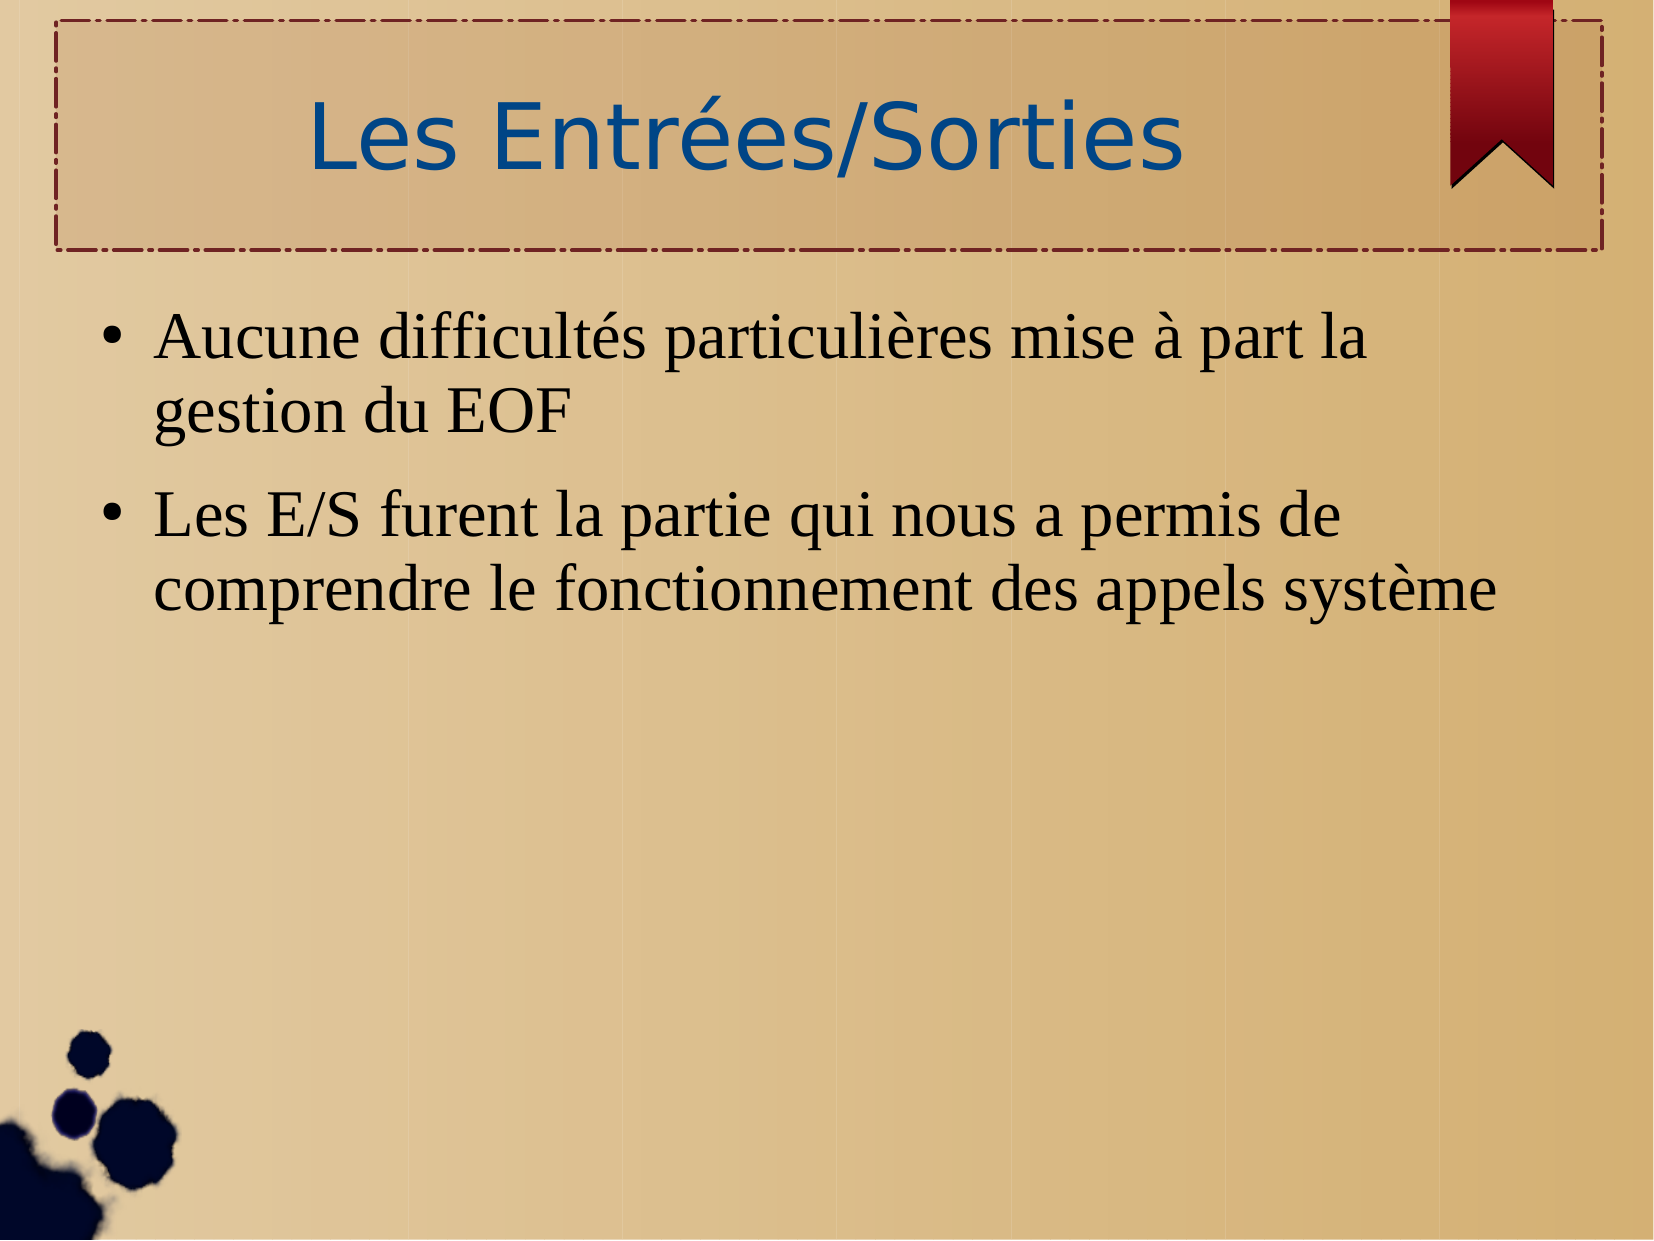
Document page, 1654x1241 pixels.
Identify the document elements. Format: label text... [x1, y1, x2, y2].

title Les Entrées/Sorties [82, 47, 1412, 229]
list Aucune difficultés particulières mise à part la gestion du EOF Les E/S furent la partie qui nous a permis de comprendre le fonctionnement des appels système [82, 299, 1571, 1019]
